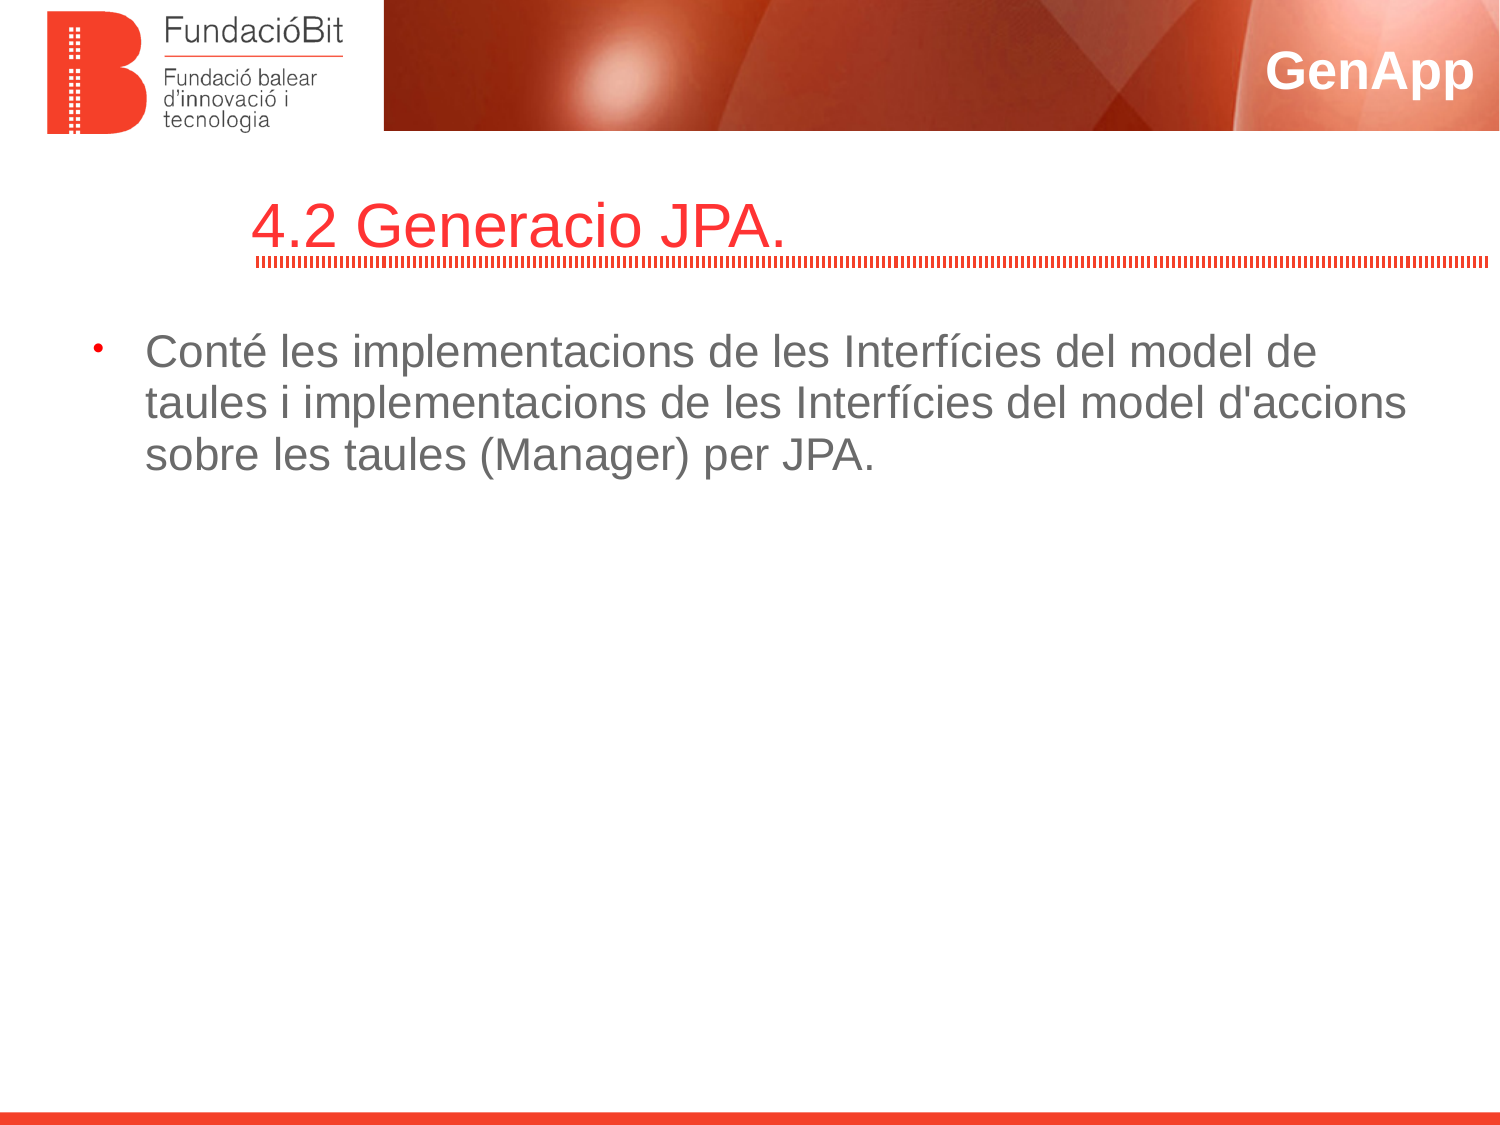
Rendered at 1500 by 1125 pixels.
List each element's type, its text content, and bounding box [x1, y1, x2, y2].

list Conté les implementacions de les Interfícies del model de taules i implementacions de les Interfícies del model d'accions sobre les taules (Manager) per JPA. [75, 245, 1425, 974]
picture [383, 0, 1500, 131]
text_box 4.2 Generacio JPA. [78, 190, 1300, 266]
title GenApp [324, 19, 1477, 123]
picture [47, 11, 343, 134]
